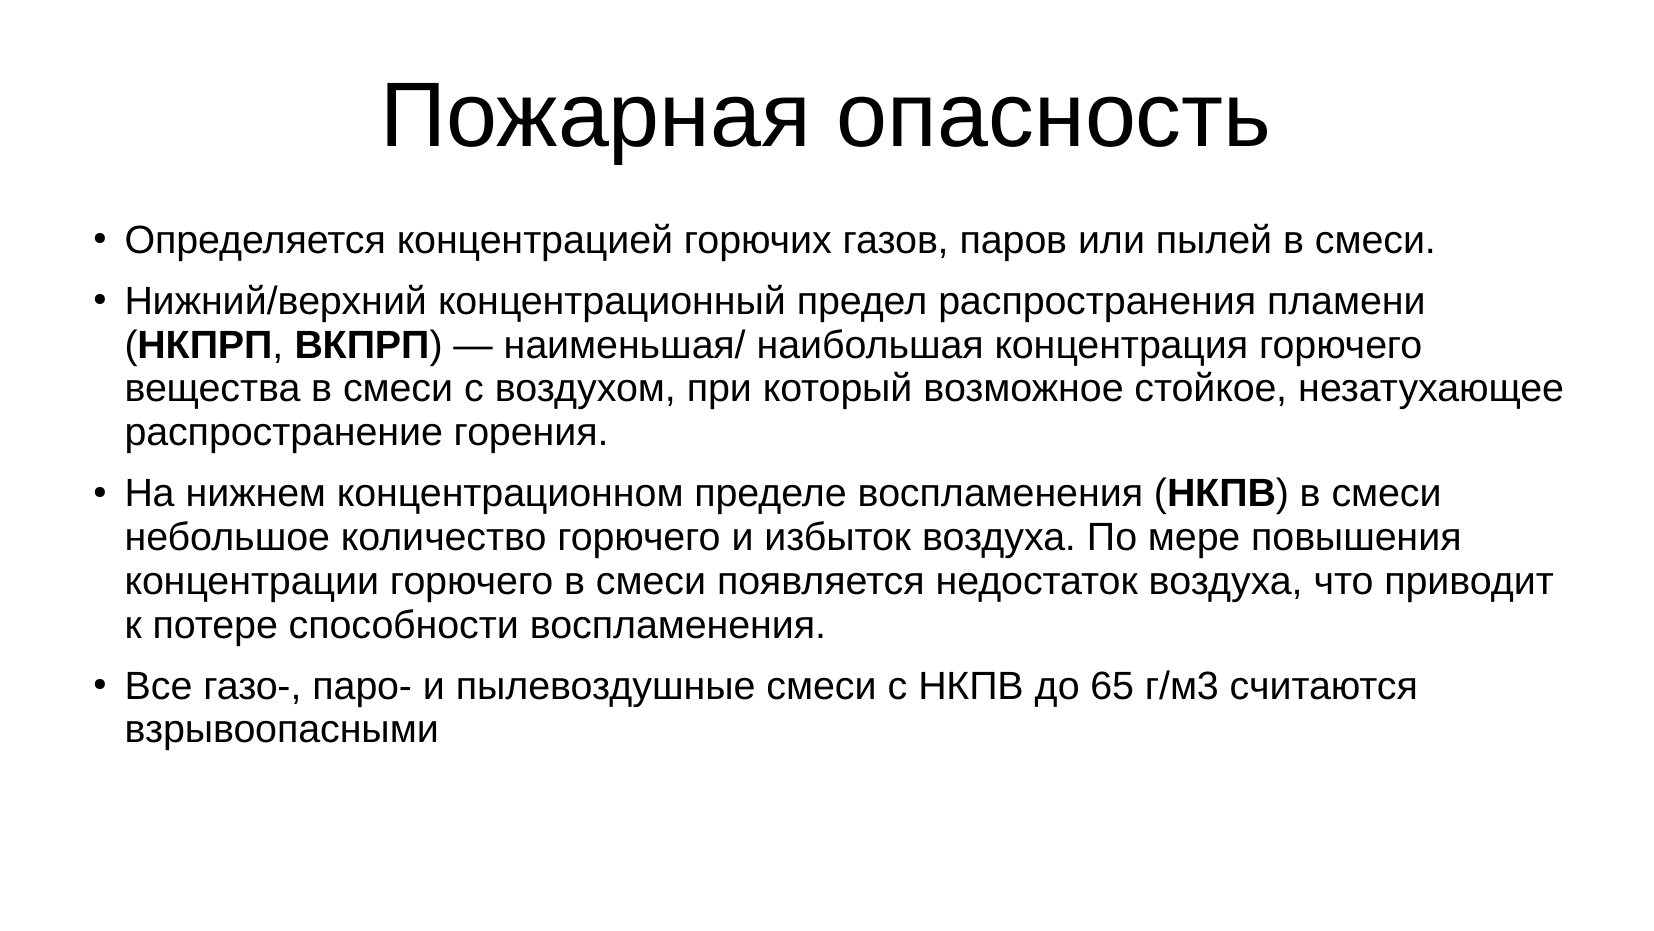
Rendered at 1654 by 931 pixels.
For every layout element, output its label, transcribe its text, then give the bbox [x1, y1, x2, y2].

title Пожарная опасность [82, 37, 1571, 193]
list Определяется концентрацией горючих газов, паров или пылей в смеси. Нижний/верхний концентрационный предел распространения пламени (НКПРП, ВКПРП) — наименьшая/ наибольшая концентрация горючего вещества в смеси с воздухом, при который возможное стойкое, незатухающее распространение горения. На нижнем концентрационном пределе воспламенения (НКПВ) в смеси небольшое количество горючего и избыток воздуха. По мере повышения концентрации горючего в смеси появляется недостаток воздуха, что приводит к потере способности воспламенения. Все газо-, паро- и пылевоздушные смеси с НКПВ до 65 г/м3 считаются взрывоопасными [82, 217, 1571, 758]
